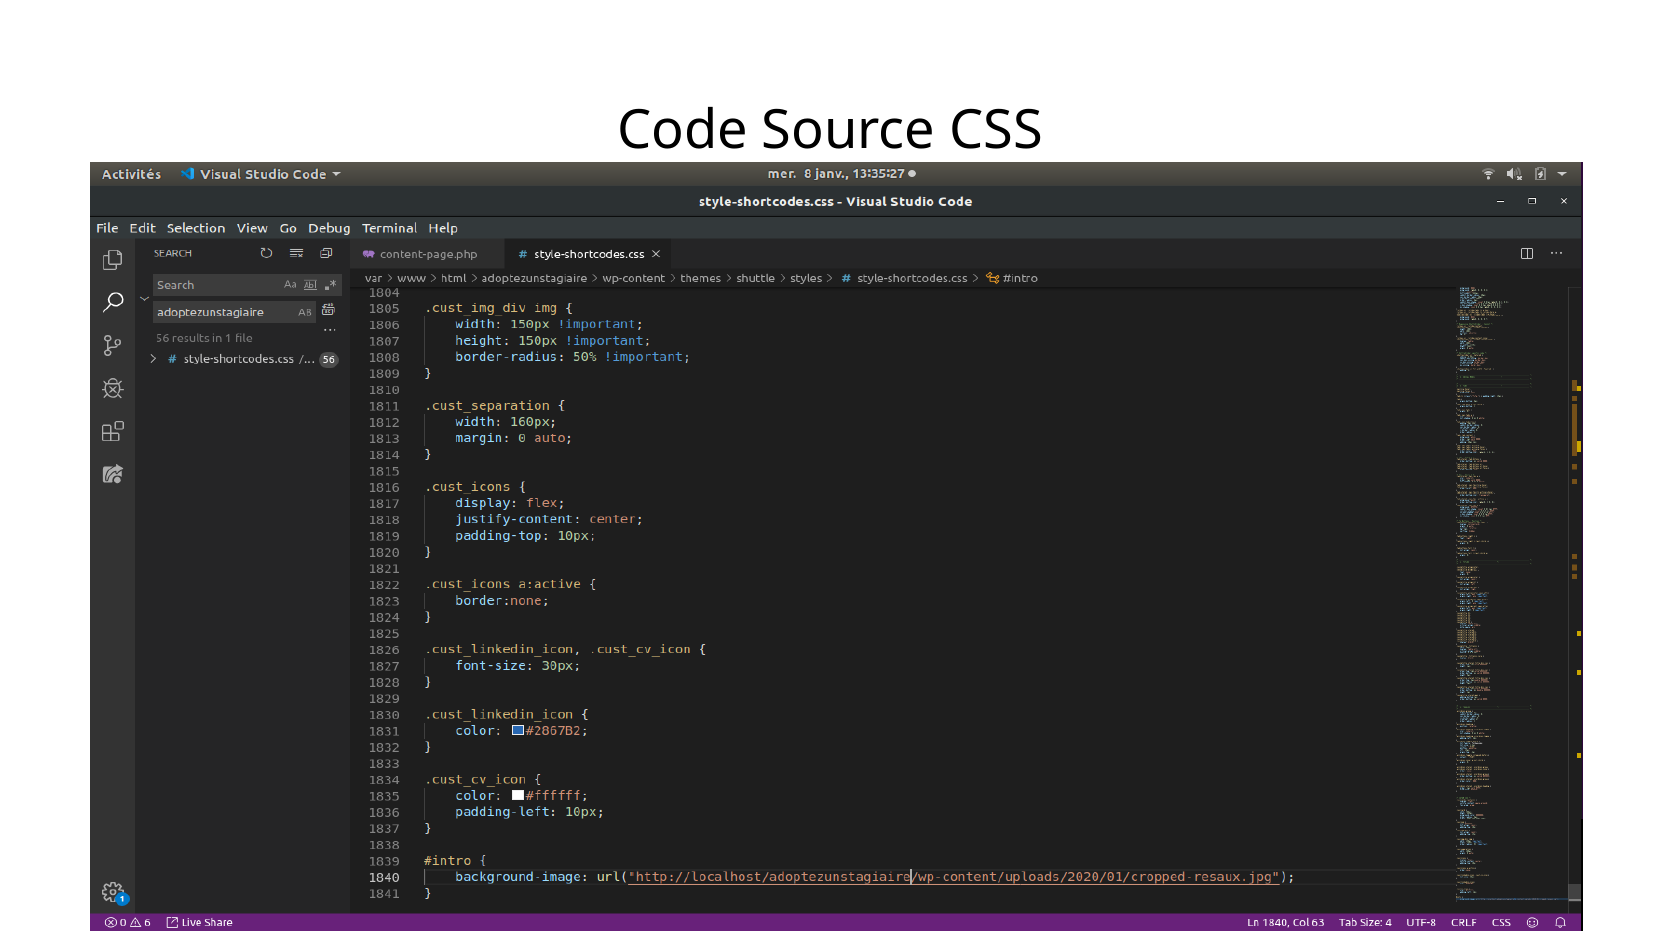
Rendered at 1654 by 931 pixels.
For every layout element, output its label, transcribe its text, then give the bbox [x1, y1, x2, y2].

picture [90, 162, 1583, 931]
text_box Code Source CSS [602, 82, 1004, 152]
